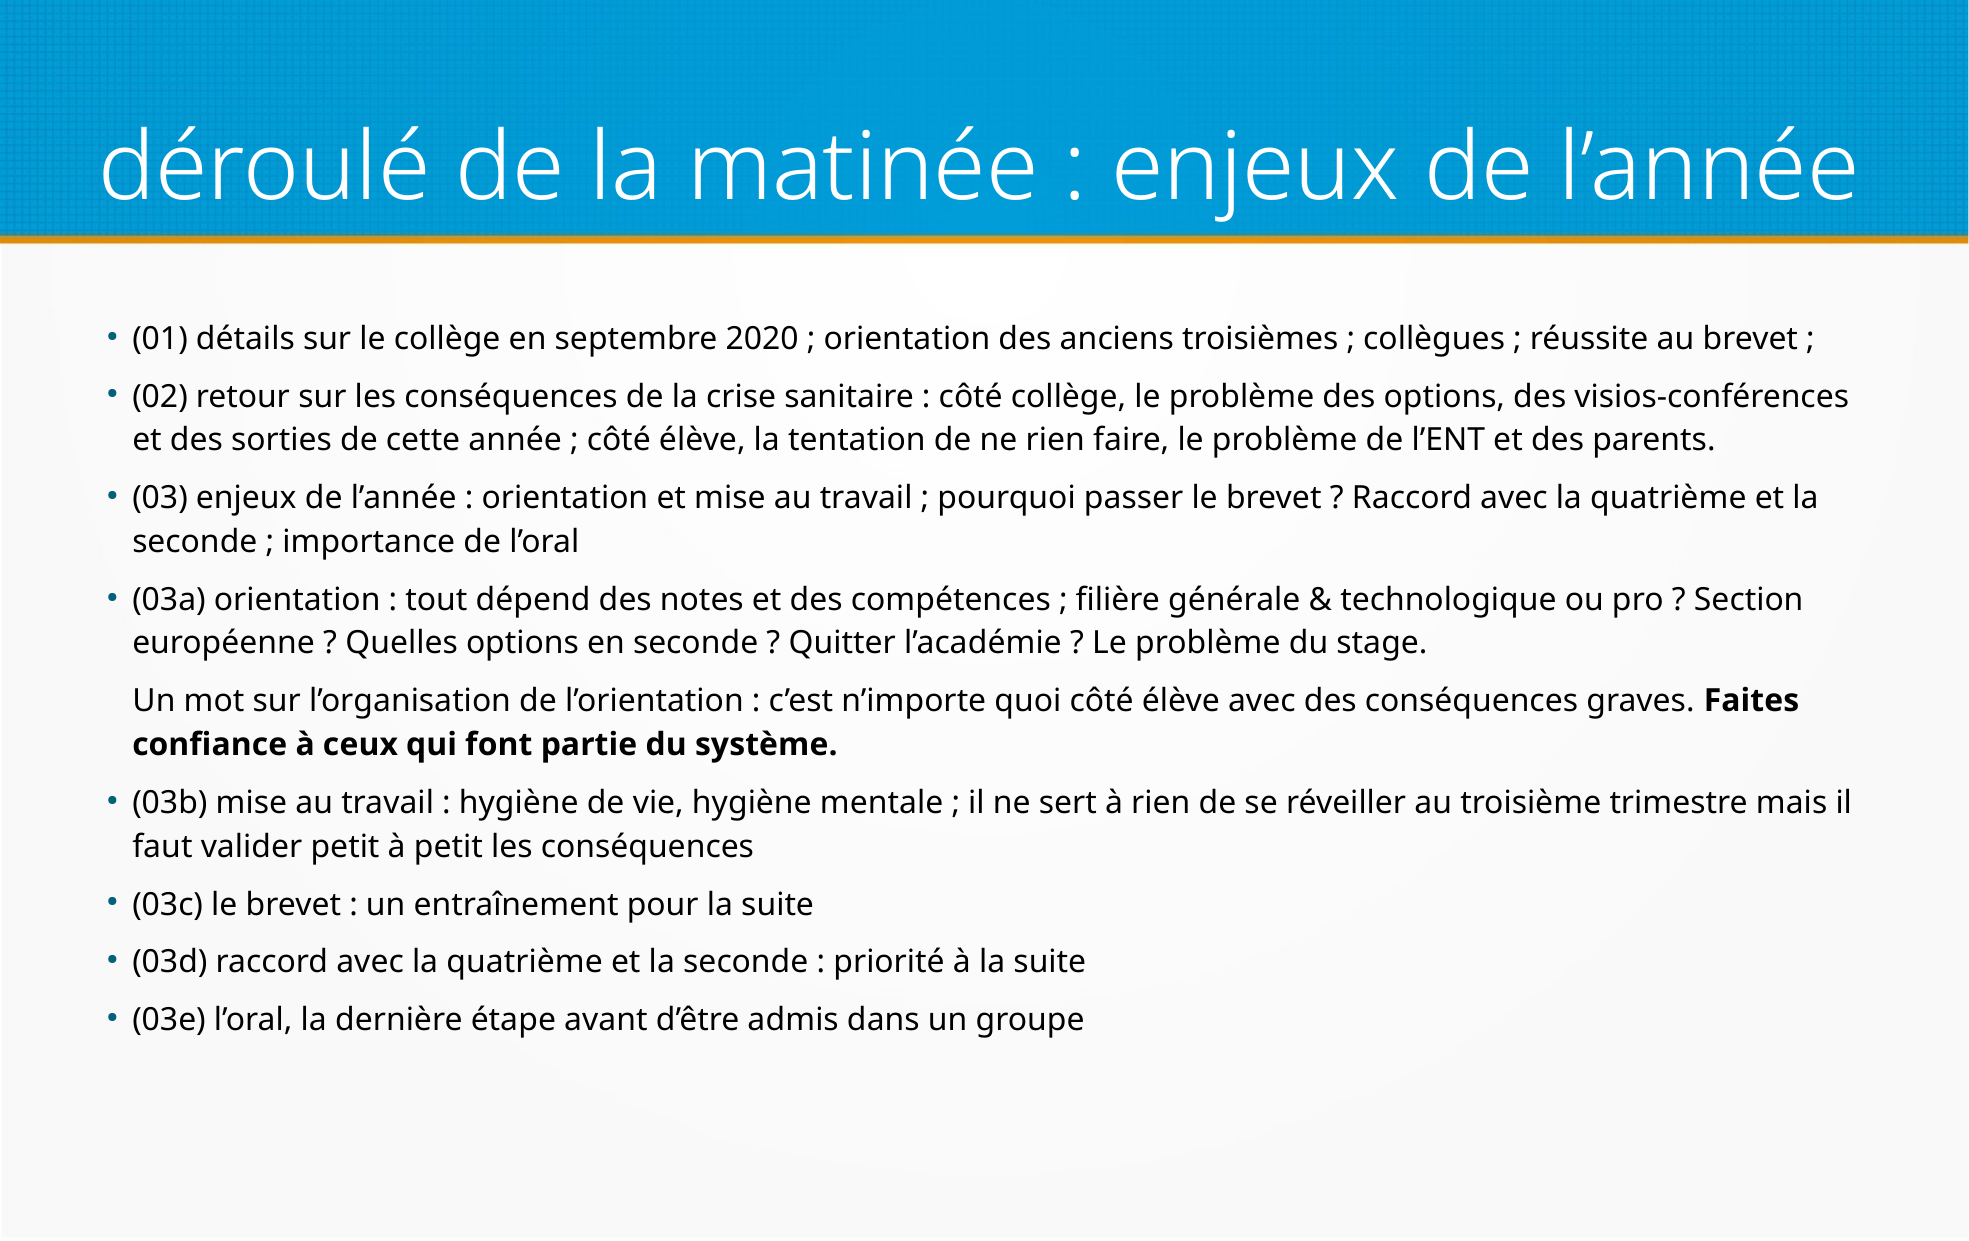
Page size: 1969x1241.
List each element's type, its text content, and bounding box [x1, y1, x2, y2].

picture [0, 233, 1969, 1241]
title déroulé de la matinée : enjeux de l’année [98, 19, 1870, 227]
list (01) détails sur le collège en septembre 2020 ; orientation des anciens troisièmes ; collègues ; réussite au brevet ; (02) retour sur les conséquences de la crise sanitaire : côté collège, le problème des options, des visios-conférences et des sorties de cette année ; côté élève, la tentation de ne rien faire, le problème de l’ENT et des parents. (03) enjeux de l’année : orientation et mise au travail ; pourquoi passer le brevet ? Raccord avec la quatrième et la seconde ; importance de l’oral (03a) orientation : tout dépend des notes et des compétences ; filière générale & technologique ou pro ? Section européenne ? Quelles options en seconde ? Quitter l’académie ? Le problème du stage. Un mot sur l’organisation de l’orientation : c’est n’importe quoi côté élève avec des conséquences graves. Faites confiance à ceux qui font partie du système. (03b) mise au travail : hygiène de vie, hygiène mentale ; il ne sert à rien de se réveiller au troisième trimestre mais il faut valider petit à petit les conséquences (03c) le brevet : un entraînement pour la suite (03d) raccord avec la quatrième et la seconde : priorité à la suite (03e) l’oral, la dernière étape avant d’être admis dans un groupe [98, 315, 1861, 1081]
